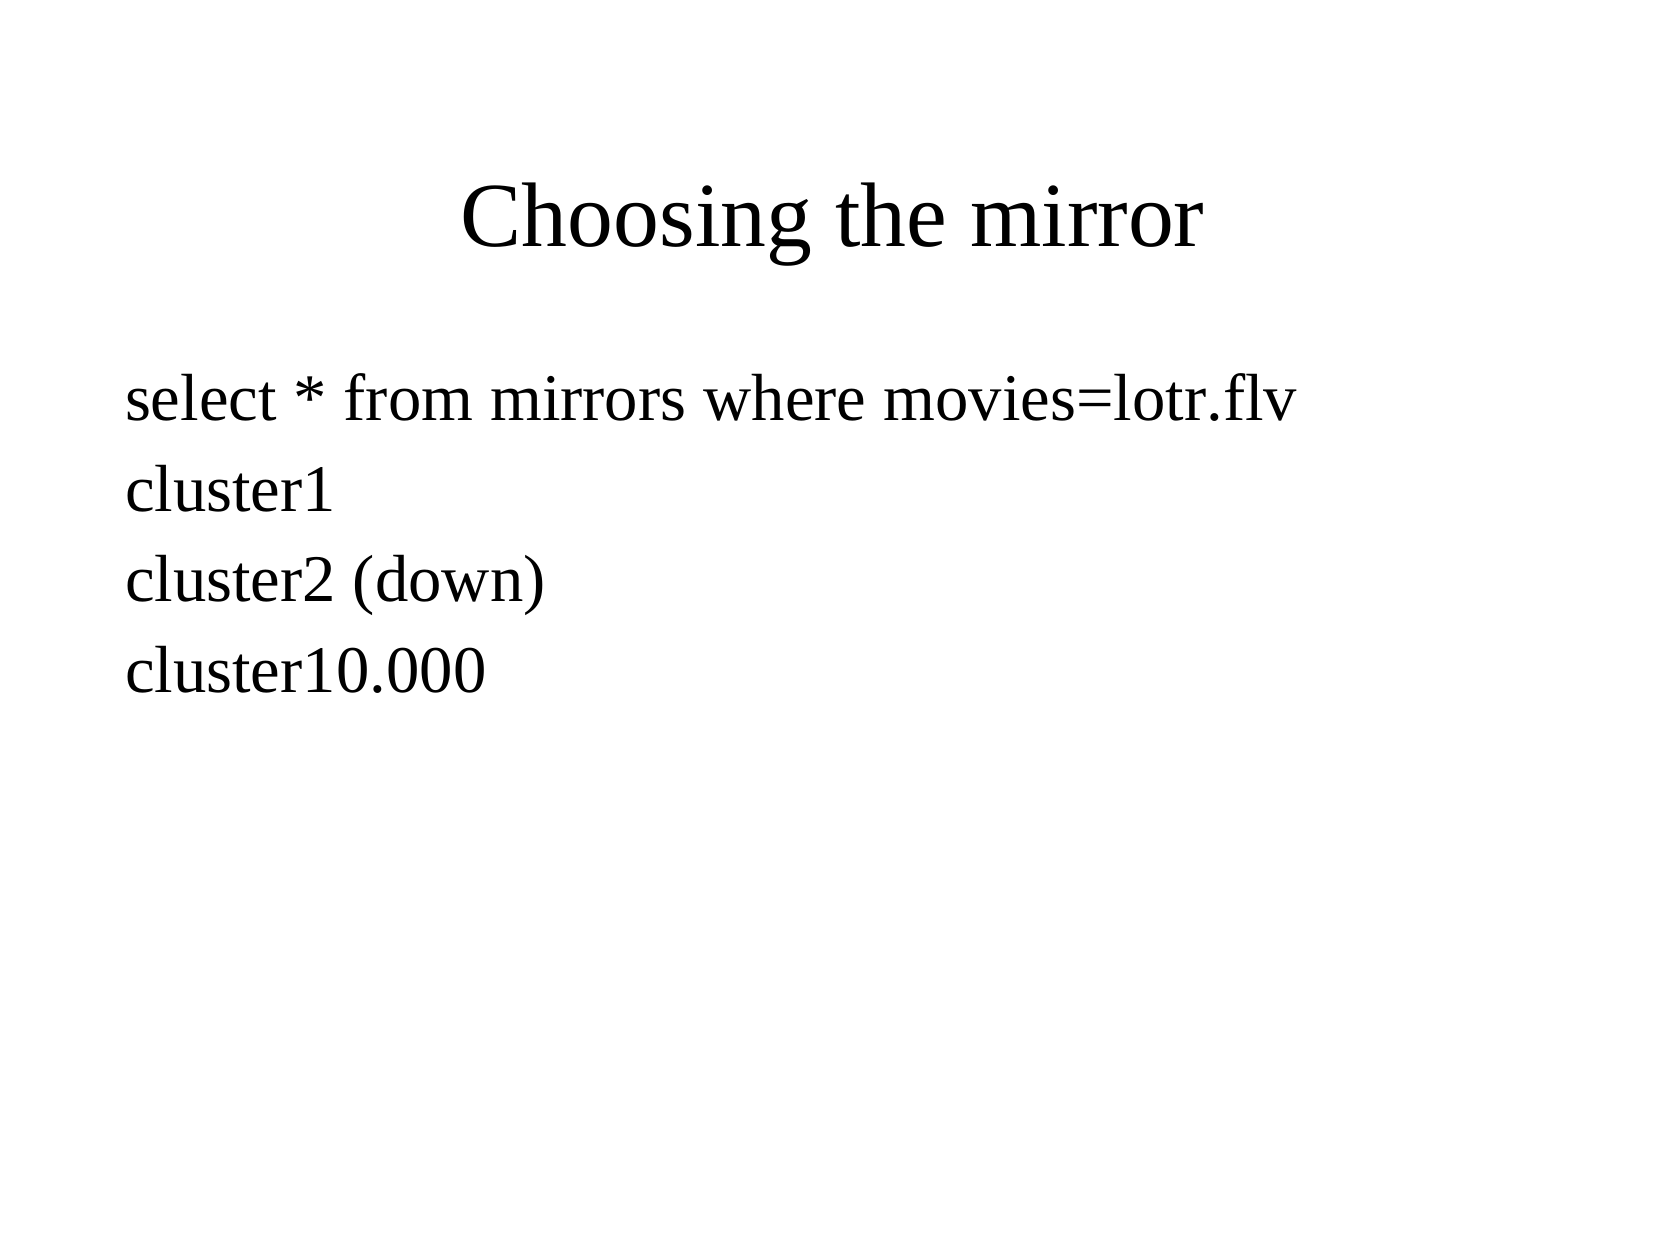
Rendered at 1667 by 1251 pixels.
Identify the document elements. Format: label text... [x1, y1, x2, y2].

title Choosing the mirror [124, 118, 1542, 313]
list select * from mirrors where movies=lotr.flv cluster1 cluster2 (down) cluster10.000 [124, 360, 1542, 1097]
